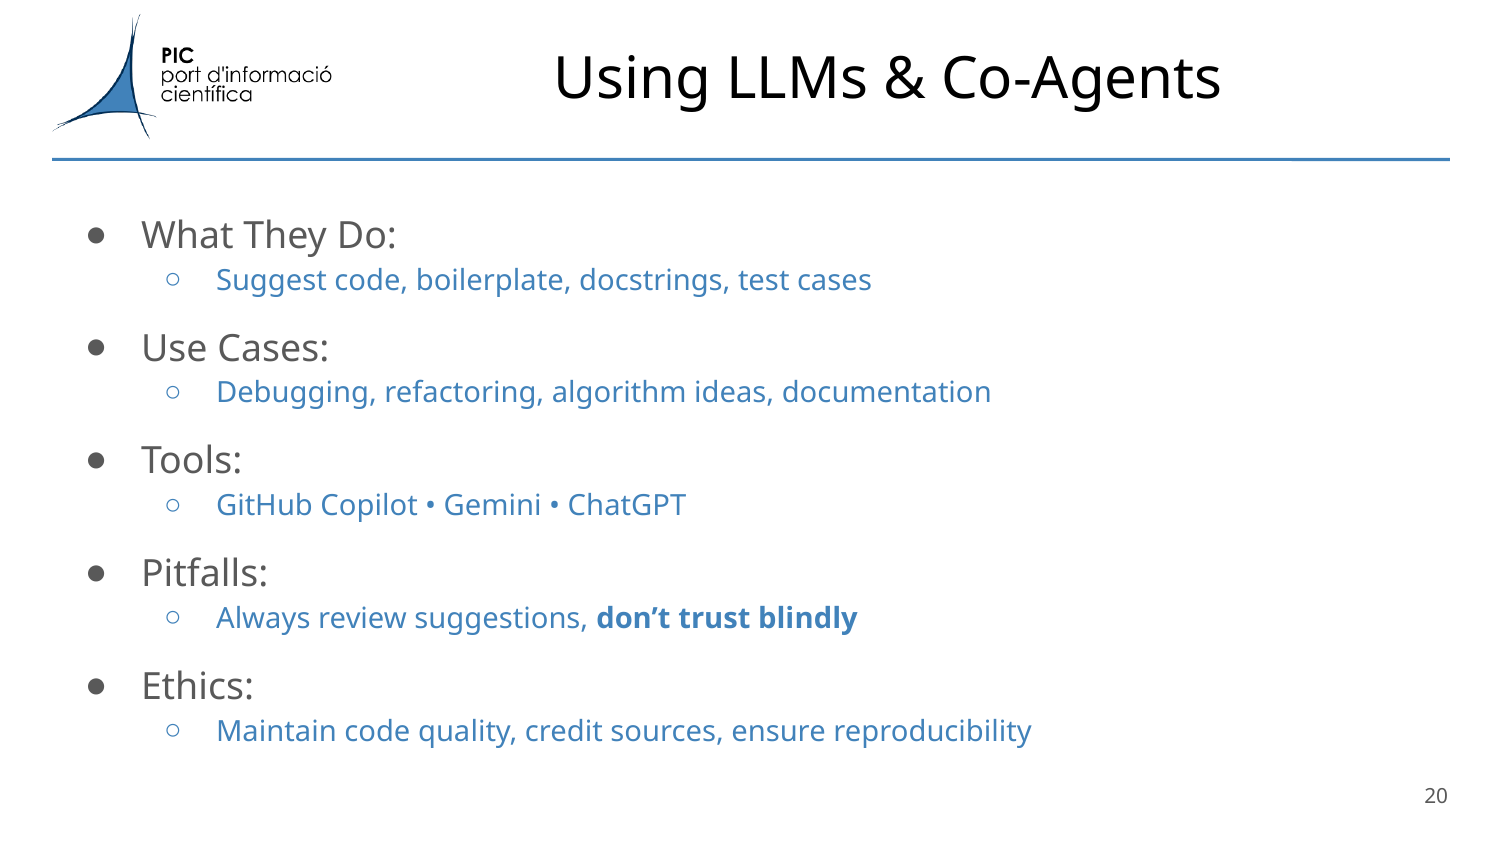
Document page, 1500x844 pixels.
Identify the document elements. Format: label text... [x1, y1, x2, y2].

title Using LLMs & Co-Agents [327, 10, 1449, 141]
slide_number 1 [1372, 764, 1463, 830]
picture [50, 10, 327, 141]
list What They Do: Suggest code, boilerplate, docstrings, test cases Use Cases: Debugging, refactoring, algorithm ideas, documentation Tools: GitHub Copilot • Gemini • ChatGPT Pitfalls: Always review suggestions, don’t trust blindly Ethics: Maintain code quality, credit sources, ensure reproducibility [51, 189, 1449, 750]
